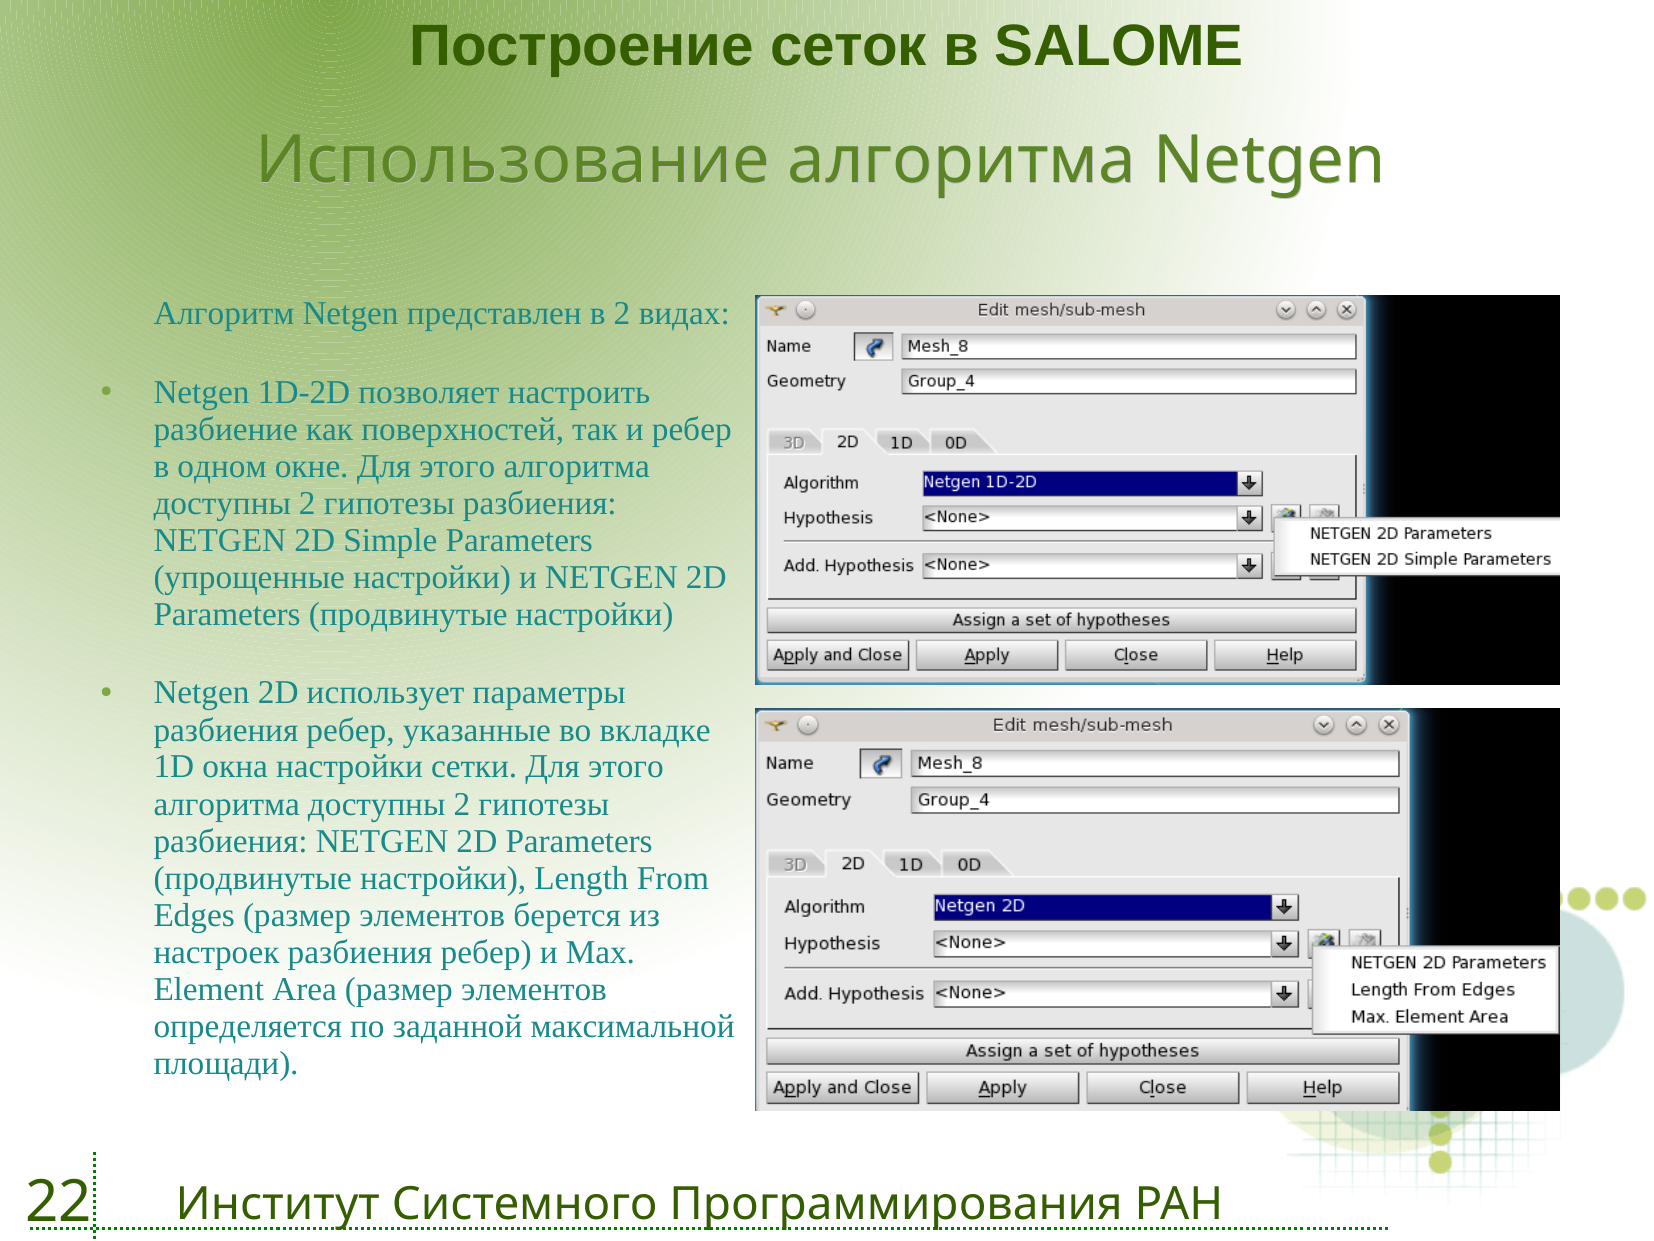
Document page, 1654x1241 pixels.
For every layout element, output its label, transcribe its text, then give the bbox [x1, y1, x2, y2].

picture [755, 295, 1560, 686]
picture [755, 708, 1654, 1211]
list Алгоритм Netgen представлен в 2 видах: Netgen 1D-2D позволяет настроить разбиение как поверхностей, так и ребер в одном окне. Для этого алгоритма доступны 2 гипотезы разбиения: NETGEN 2D Simple Parameters (упрощенные настройки) и NETGEN 2D Parameters (продвинутые настройки) Netgen 2D использует параметры разбиения ребер, указанные во вкладке 1D окна настройки сетки. Для этого алгоритма доступны 2 гипотезы разбиения: NETGEN 2D Parameters (продвинутые настройки), Length From Edges (размер элементов берется из настроек разбиения ребер) и Max. Element Area (размер элементов определяется по заданной максимальной площади). [82, 295, 739, 1082]
title Использование алгоритма Netgen [5, 106, 1654, 207]
